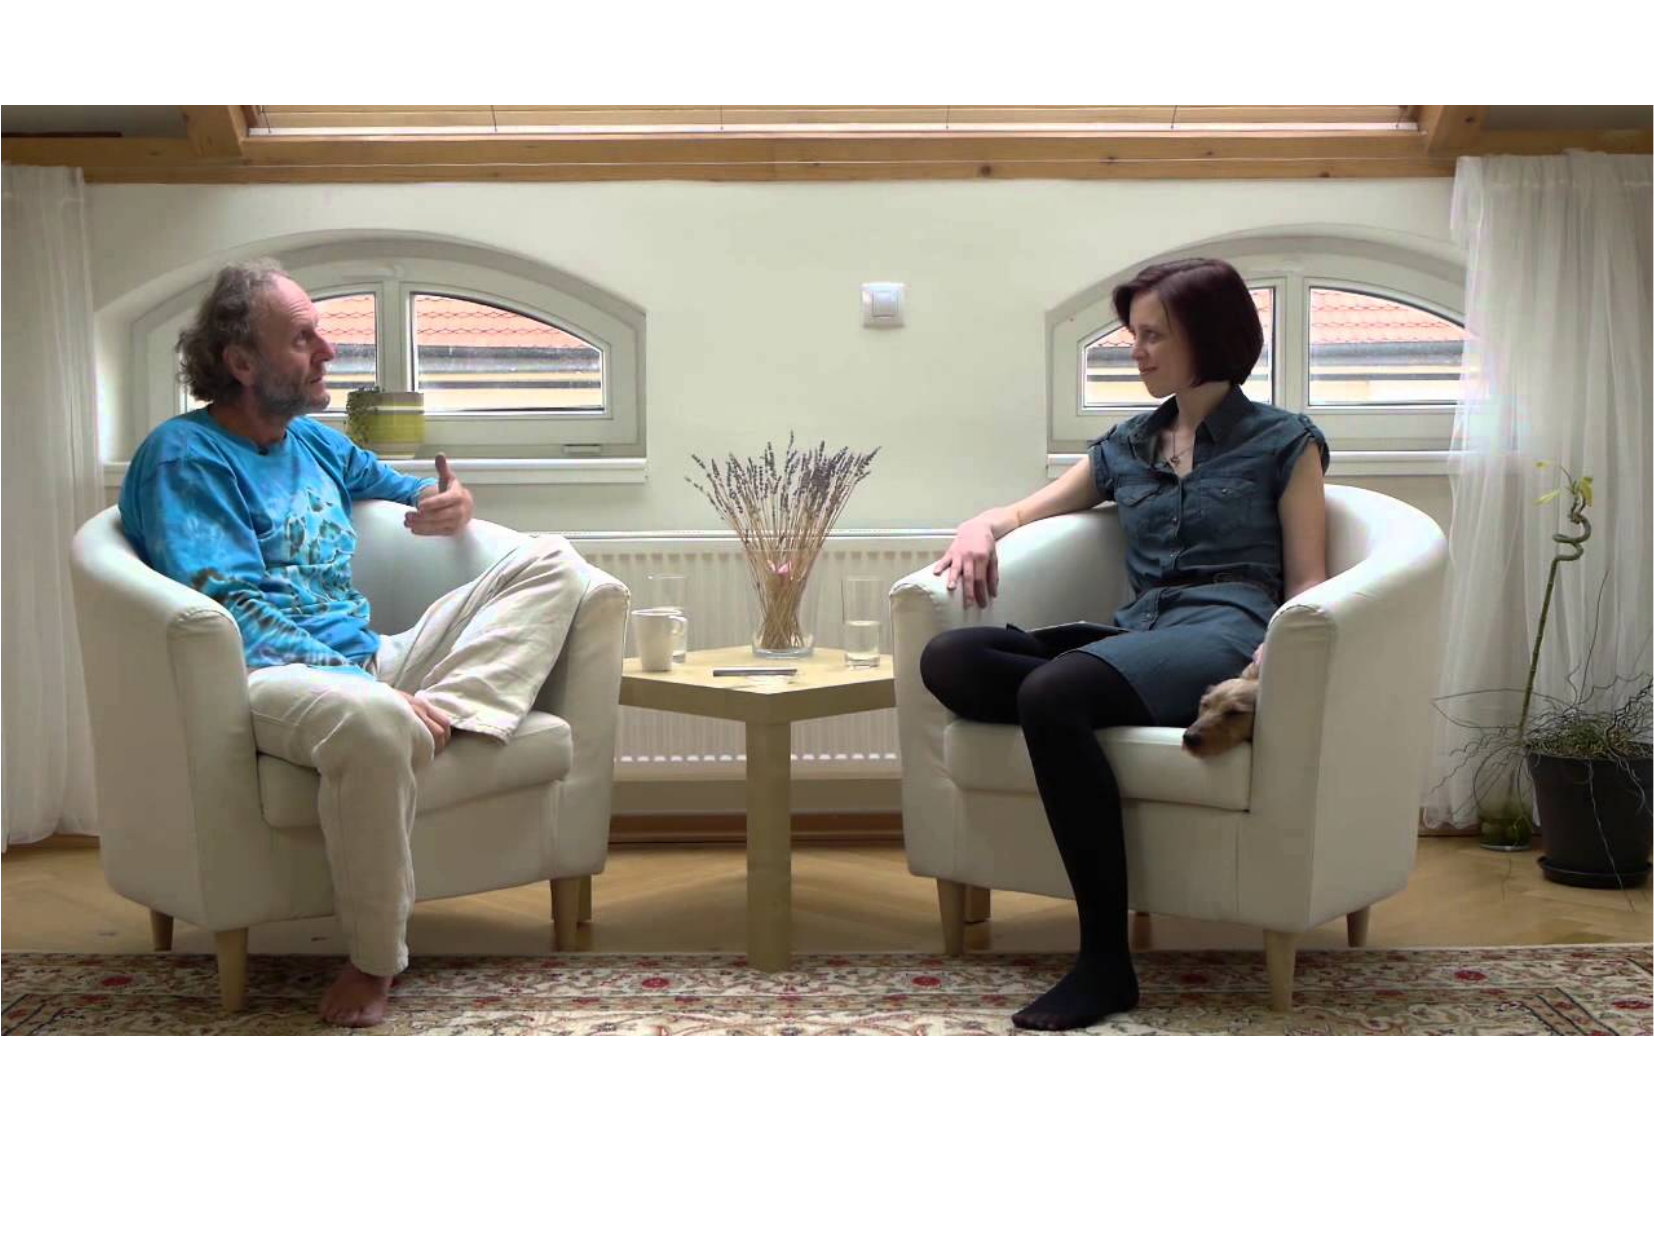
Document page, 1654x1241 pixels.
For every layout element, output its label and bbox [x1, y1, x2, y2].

picture [1, 105, 1654, 1036]
